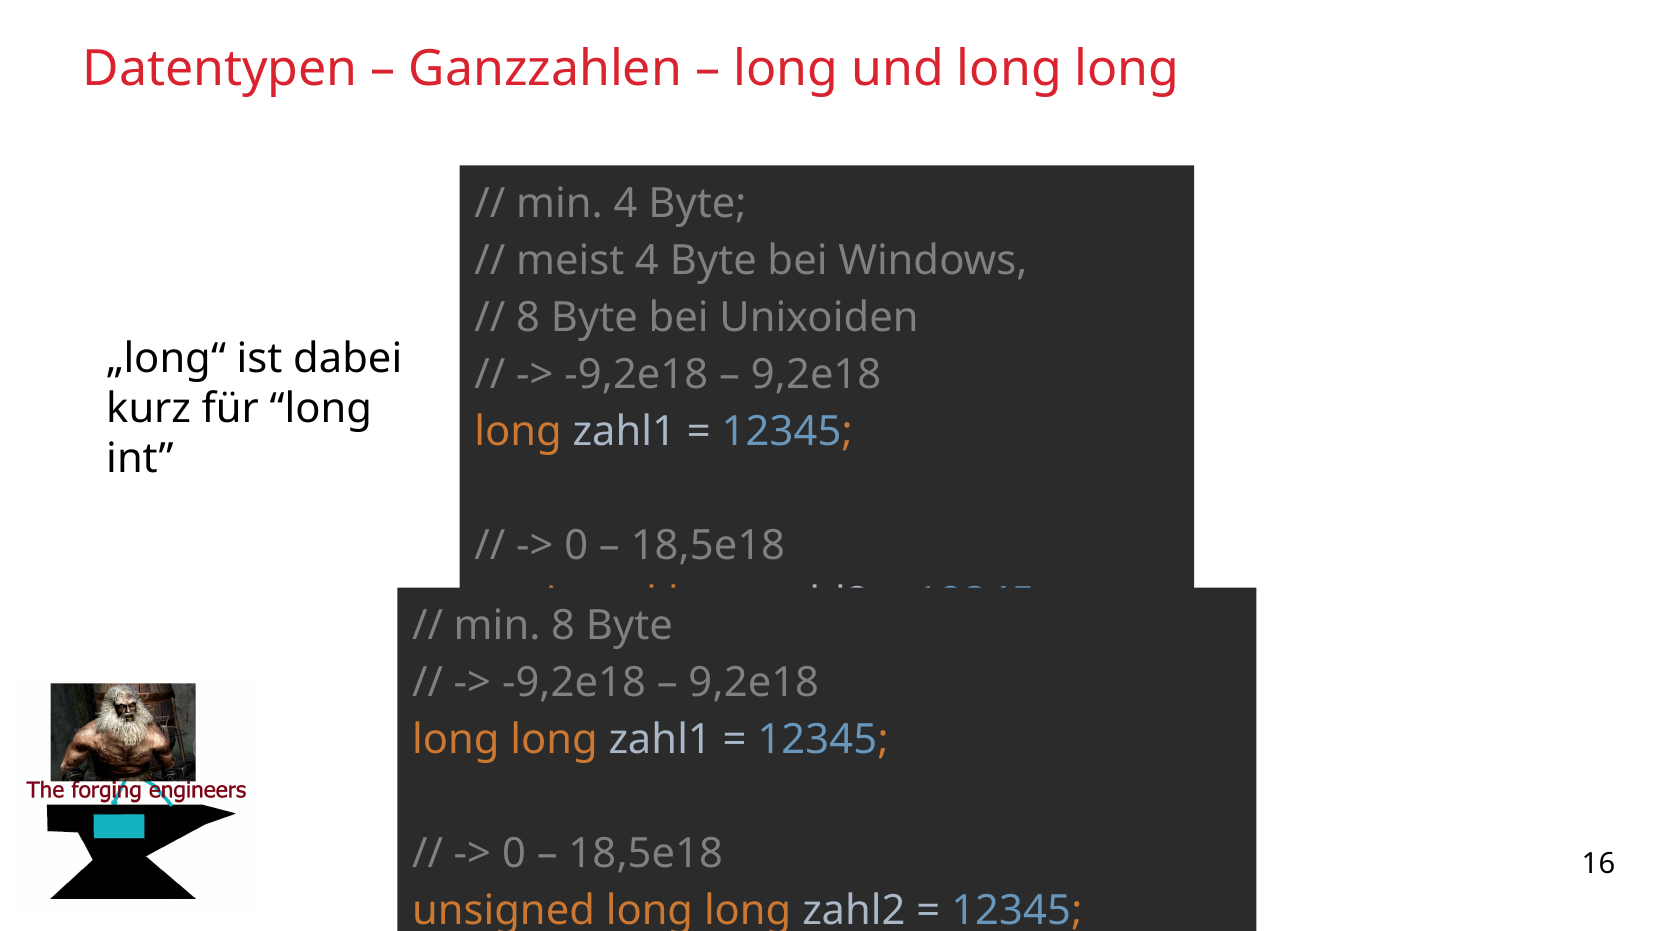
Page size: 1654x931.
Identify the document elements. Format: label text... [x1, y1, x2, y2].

text_box // min. 8 Byte // -> -9,2e18 – 9,2e18 long long zahl1 = 12345; // -> 0 – 18,5e18 unsigned long long zahl2 = 12345; [397, 587, 1257, 886]
title Datentypen – Ganzzahlen – long und long long [82, 37, 1571, 95]
text_box // min. 4 Byte; // meist 4 Byte bei Windows, // 8 Byte bei Unixoiden // -> -9,2e18 – 9,2e18 long zahl1 = 12345; // -> 0 – 18,5e18 unsigned long zahl2 = 12345; [459, 165, 1195, 559]
text_box „long“ ist dabei kurz für “long int” [106, 330, 438, 438]
picture [17, 679, 254, 916]
